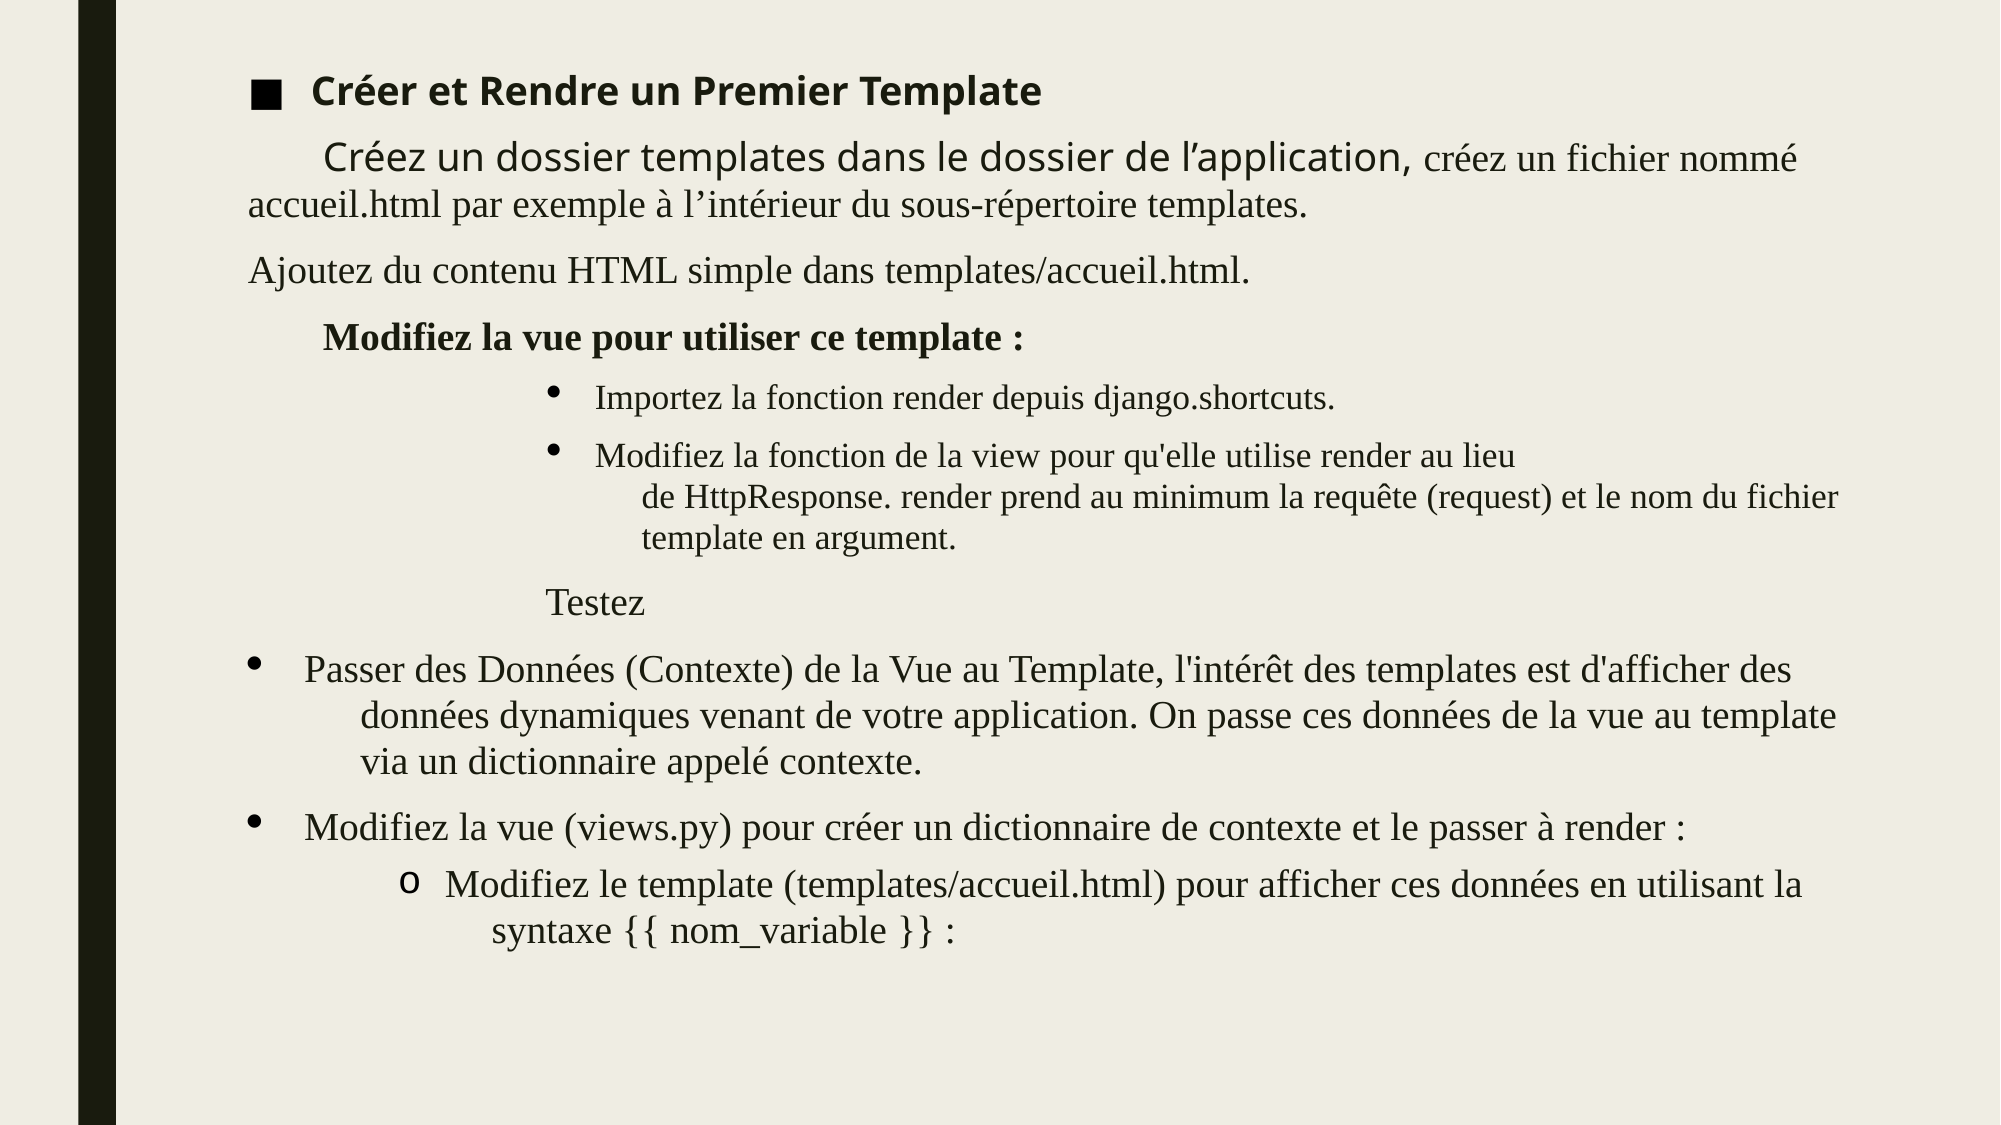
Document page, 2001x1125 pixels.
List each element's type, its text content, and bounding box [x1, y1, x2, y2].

list Créer et Rendre un Premier Template Créez un dossier templates dans le dossier de l’application, créez un fichier nommé accueil.html par exemple à l’intérieur du sous-répertoire templates. Ajoutez du contenu HTML simple dans templates/accueil.html. Modifiez la vue pour utiliser ce template : Importez la fonction render depuis django.shortcuts. Modifiez la fonction de la view pour qu'elle utilise render au lieu de HttpResponse. render prend au minimum la requête (request) et le nom du fichier template en argument. Testez Passer des Données (Contexte) de la Vue au Template, l'intérêt des templates est d'afficher des données dynamiques venant de votre application. On passe ces données de la vue au template via un dictionnaire appelé contexte. Modifiez la vue (views.py) pour créer un dictionnaire de contexte et le passer à render : Modifiez le template (templates/accueil.html) pour afficher ces données en utilisant la syntaxe {{ nom_variable }} : [232, 66, 1882, 1093]
